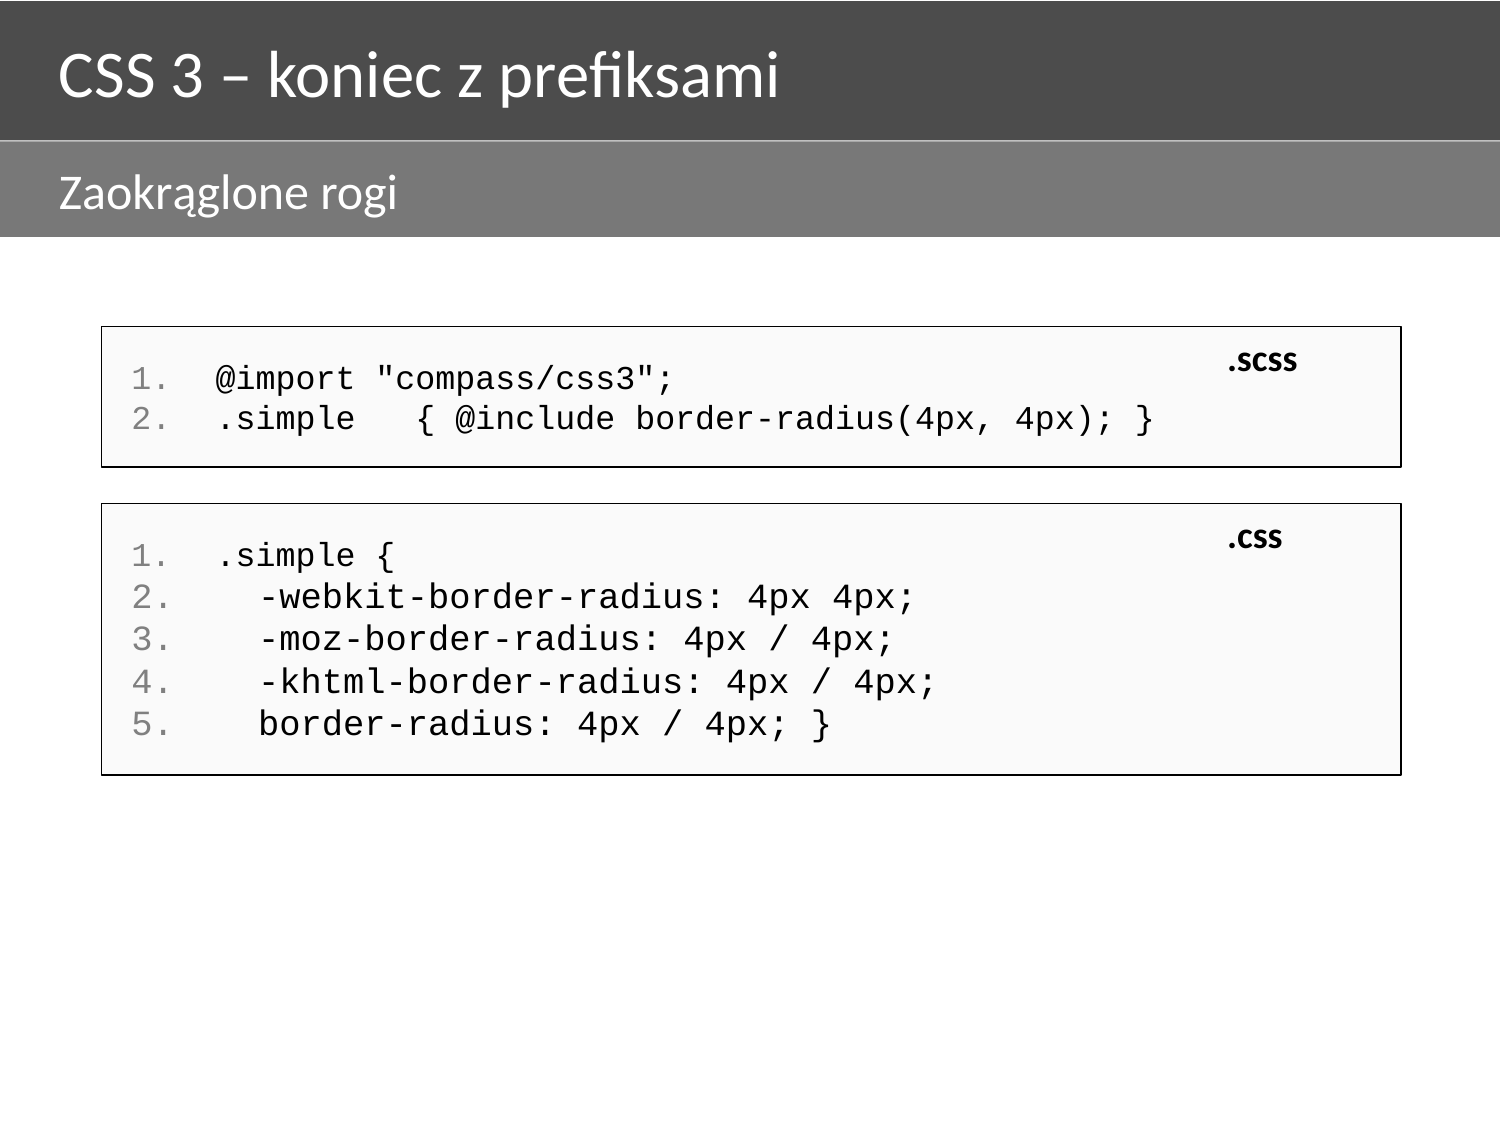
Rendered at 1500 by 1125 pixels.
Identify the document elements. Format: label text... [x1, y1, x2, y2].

text_box Zaokrąglone rogi [0, 141, 1500, 237]
text_box .simple { -webkit-border-radius: 4px 4px; -moz-border-radius: 4px / 4px; -khtml-border-radius: 4px / 4px; border-radius: 4px / 4px; } [101, 503, 1402, 776]
text_box @import "compass/css3"; .simple { @include border-radius(4px, 4px); } [101, 326, 1401, 467]
text_box .css [1212, 503, 1402, 565]
text_box .scss [1211, 326, 1401, 388]
text_box CSS 3 – koniec z prefiksami [0, 1, 1500, 140]
